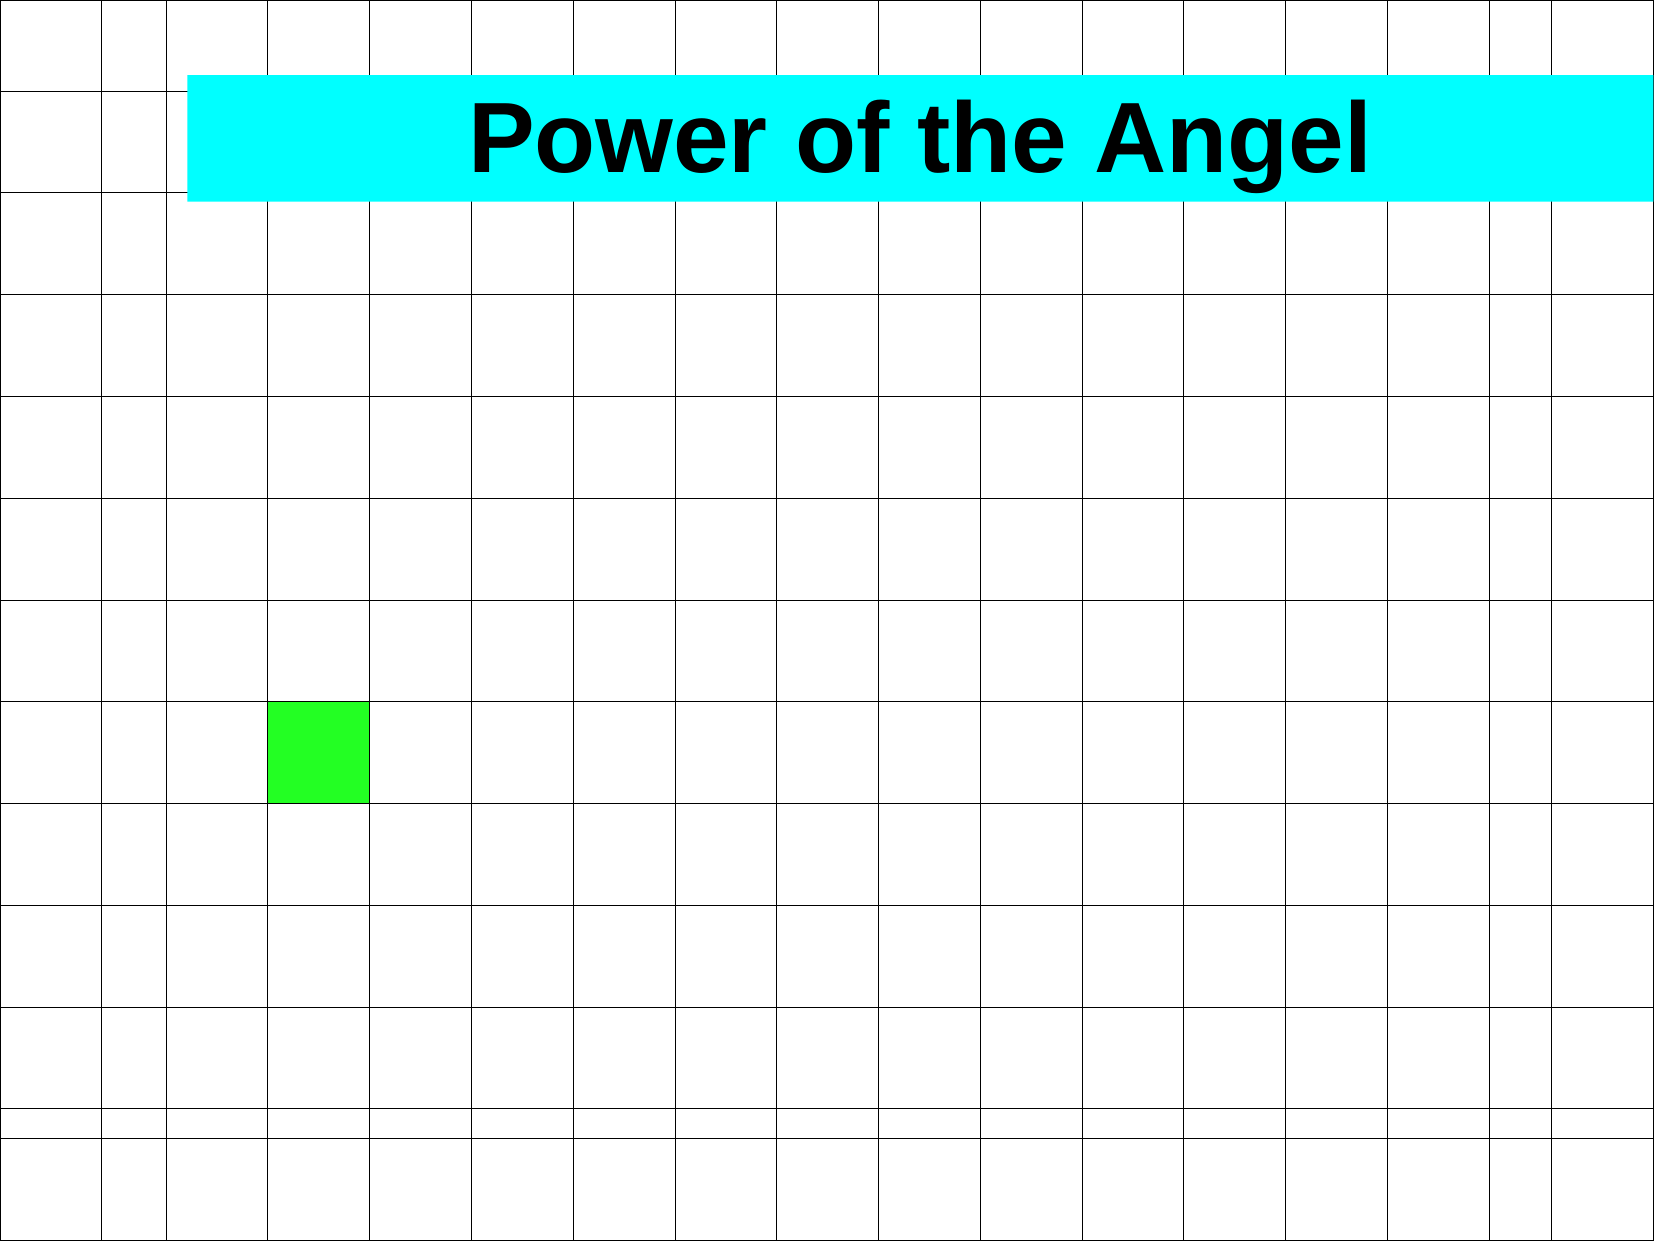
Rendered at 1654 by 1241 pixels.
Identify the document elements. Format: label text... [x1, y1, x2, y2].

text_box Power of the Angel [187, 75, 1654, 202]
text_box [0, 0, 1654, 1241]
